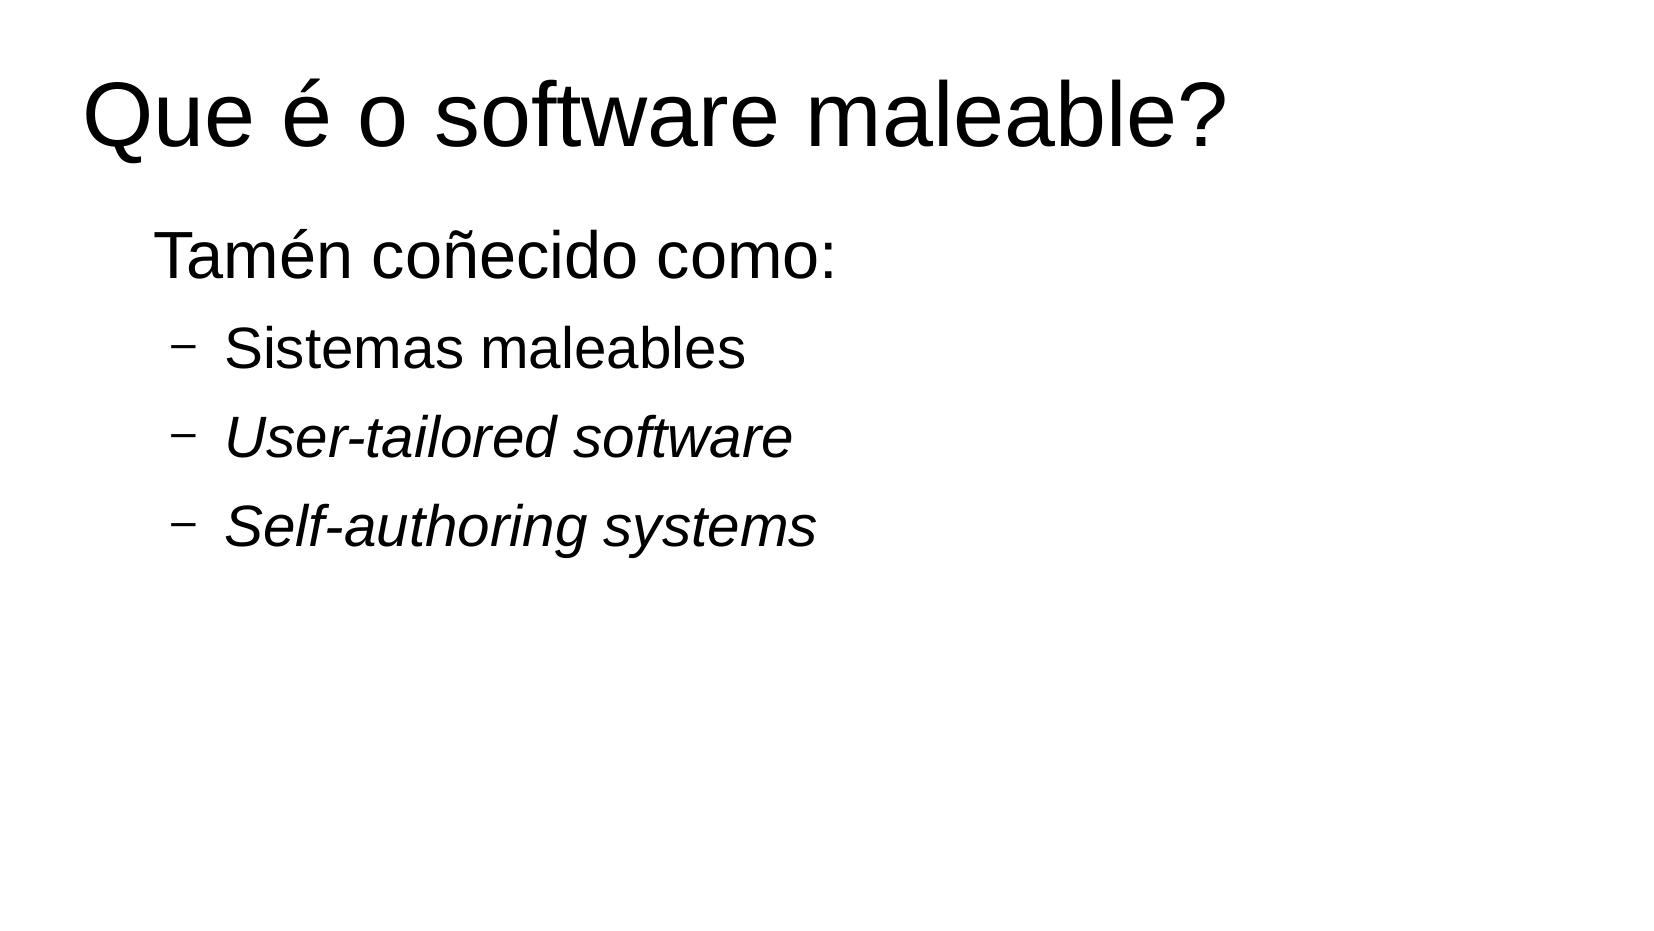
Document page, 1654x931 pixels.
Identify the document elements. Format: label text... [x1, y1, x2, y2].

title Que é o software maleable? [82, 37, 1571, 193]
list Tamén coñecido como: Sistemas maleables User-tailored software Self-authoring systems [82, 217, 1571, 758]
